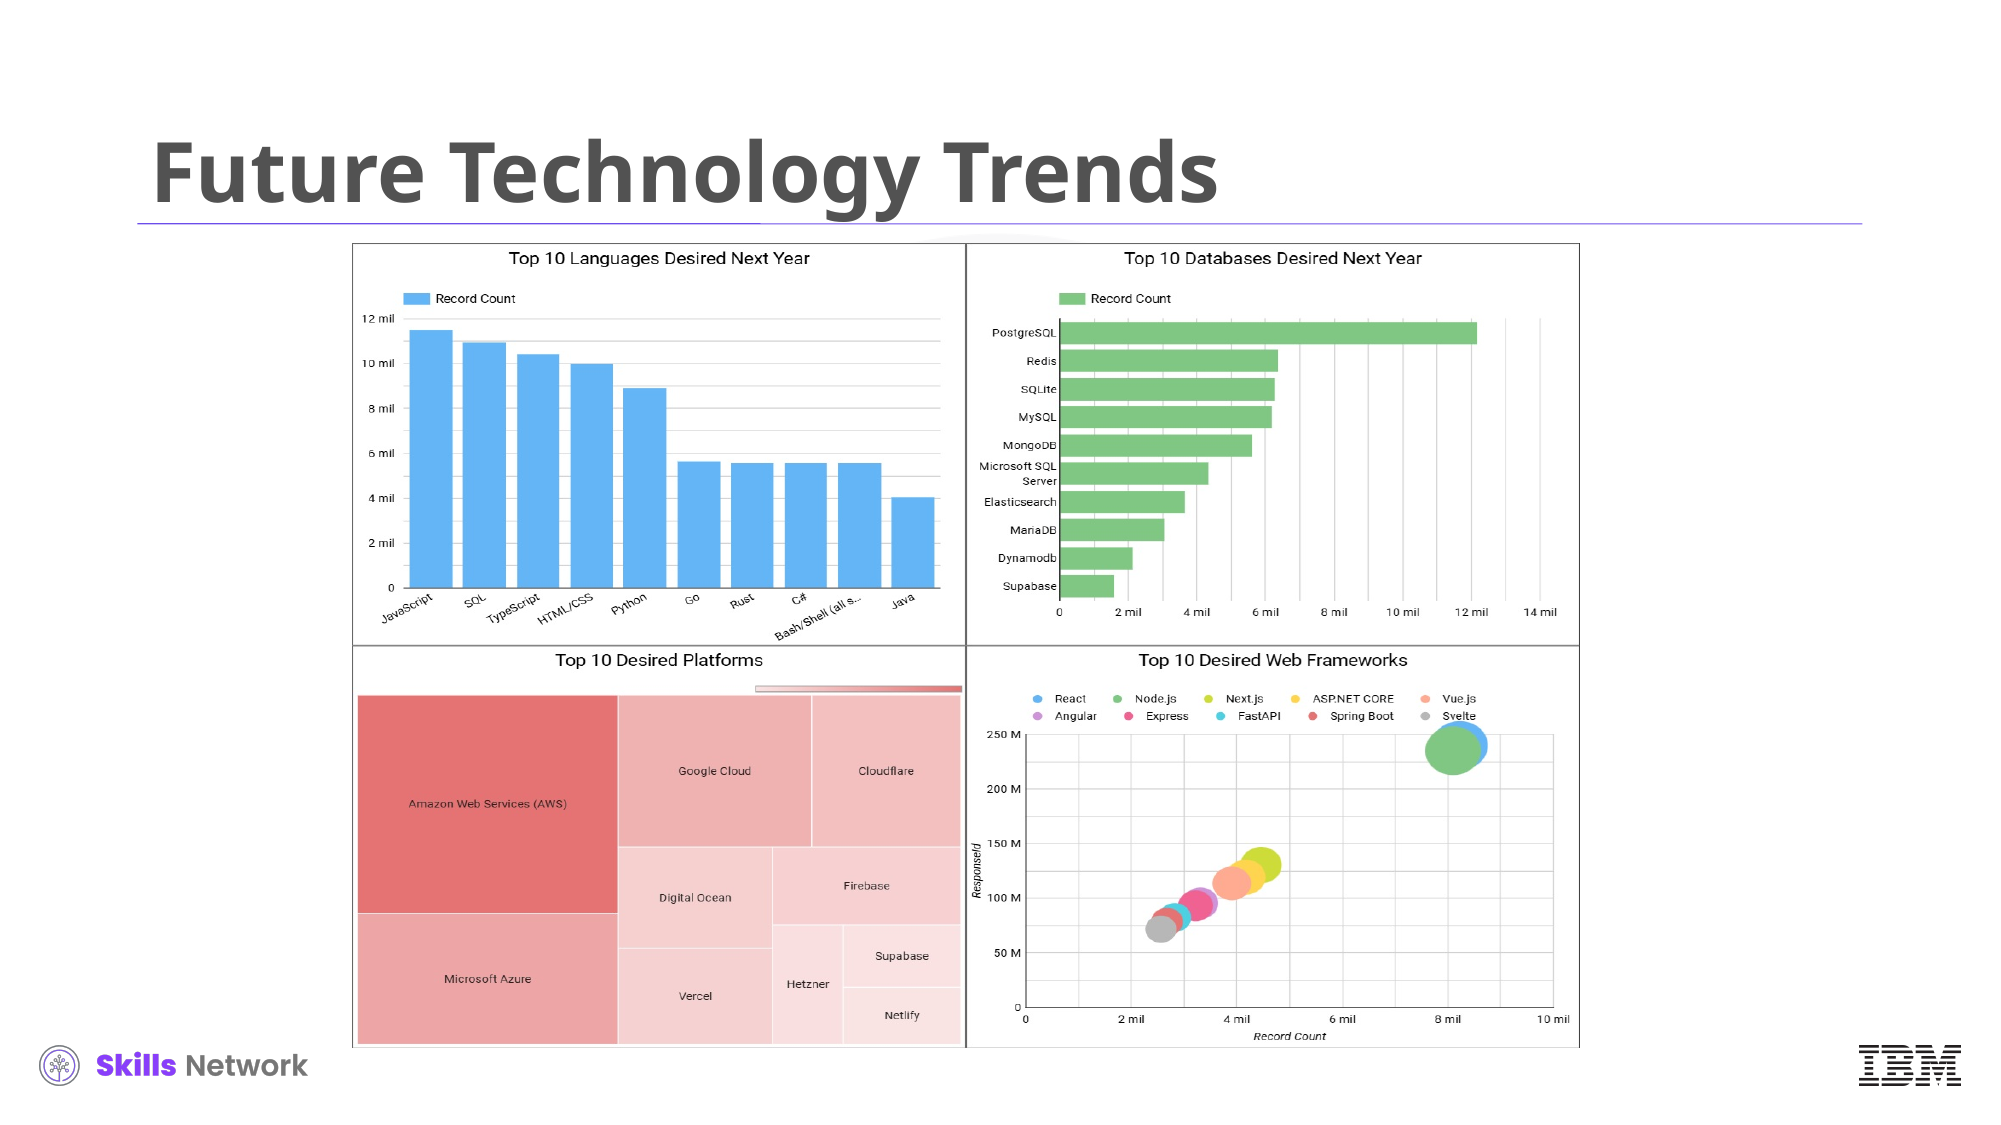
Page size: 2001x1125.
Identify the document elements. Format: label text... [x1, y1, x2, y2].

picture [352, 243, 1580, 1048]
picture [1859, 1045, 1961, 1086]
title Future Technology Trends [135, 85, 1861, 266]
picture [39, 1045, 308, 1086]
